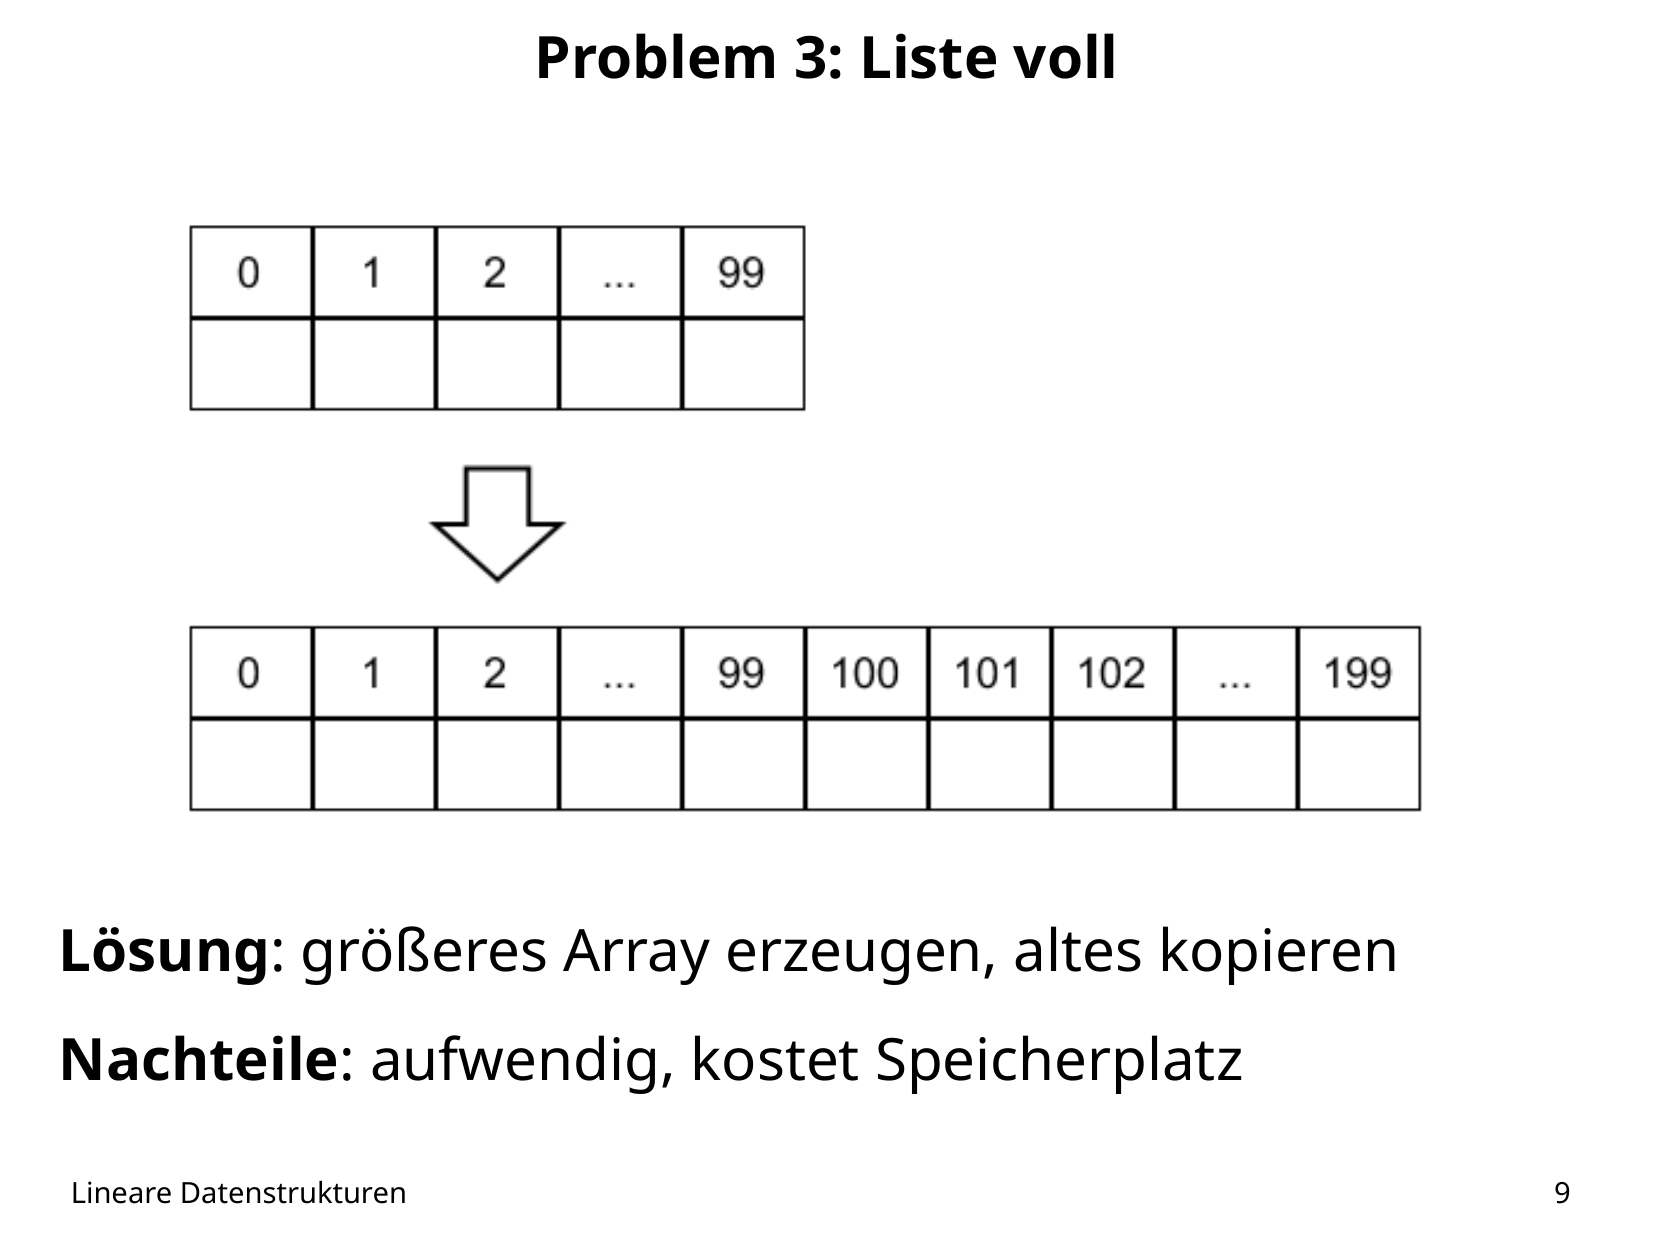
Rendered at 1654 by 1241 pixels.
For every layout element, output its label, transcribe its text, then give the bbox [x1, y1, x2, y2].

picture [188, 224, 1424, 814]
list Lösung: größeres Array erzeugen, altes kopieren Nachteile: aufwendig, kostet Speicherplatz [59, 909, 1630, 1146]
title Problem 3: Liste voll [0, 5, 1654, 107]
